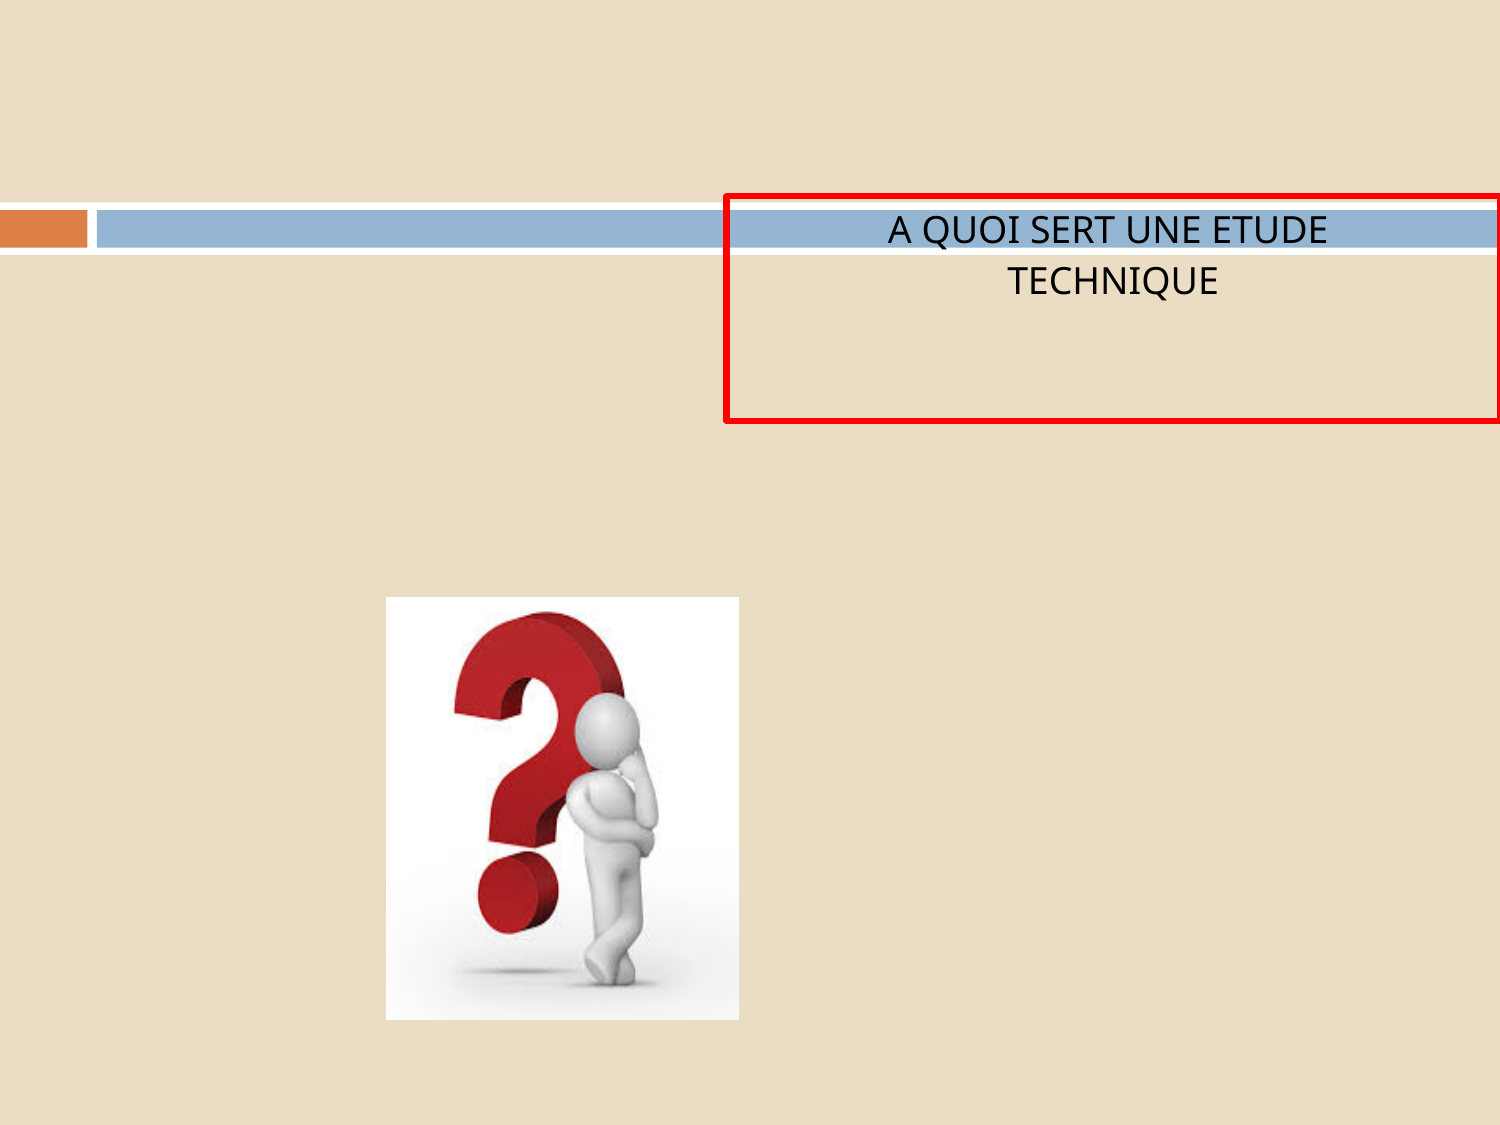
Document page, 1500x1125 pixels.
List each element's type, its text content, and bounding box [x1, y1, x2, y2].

picture [386, 597, 739, 1020]
text_box A QUOI SERT UNE ETUDE TECHNIQUE [726, 196, 1500, 421]
